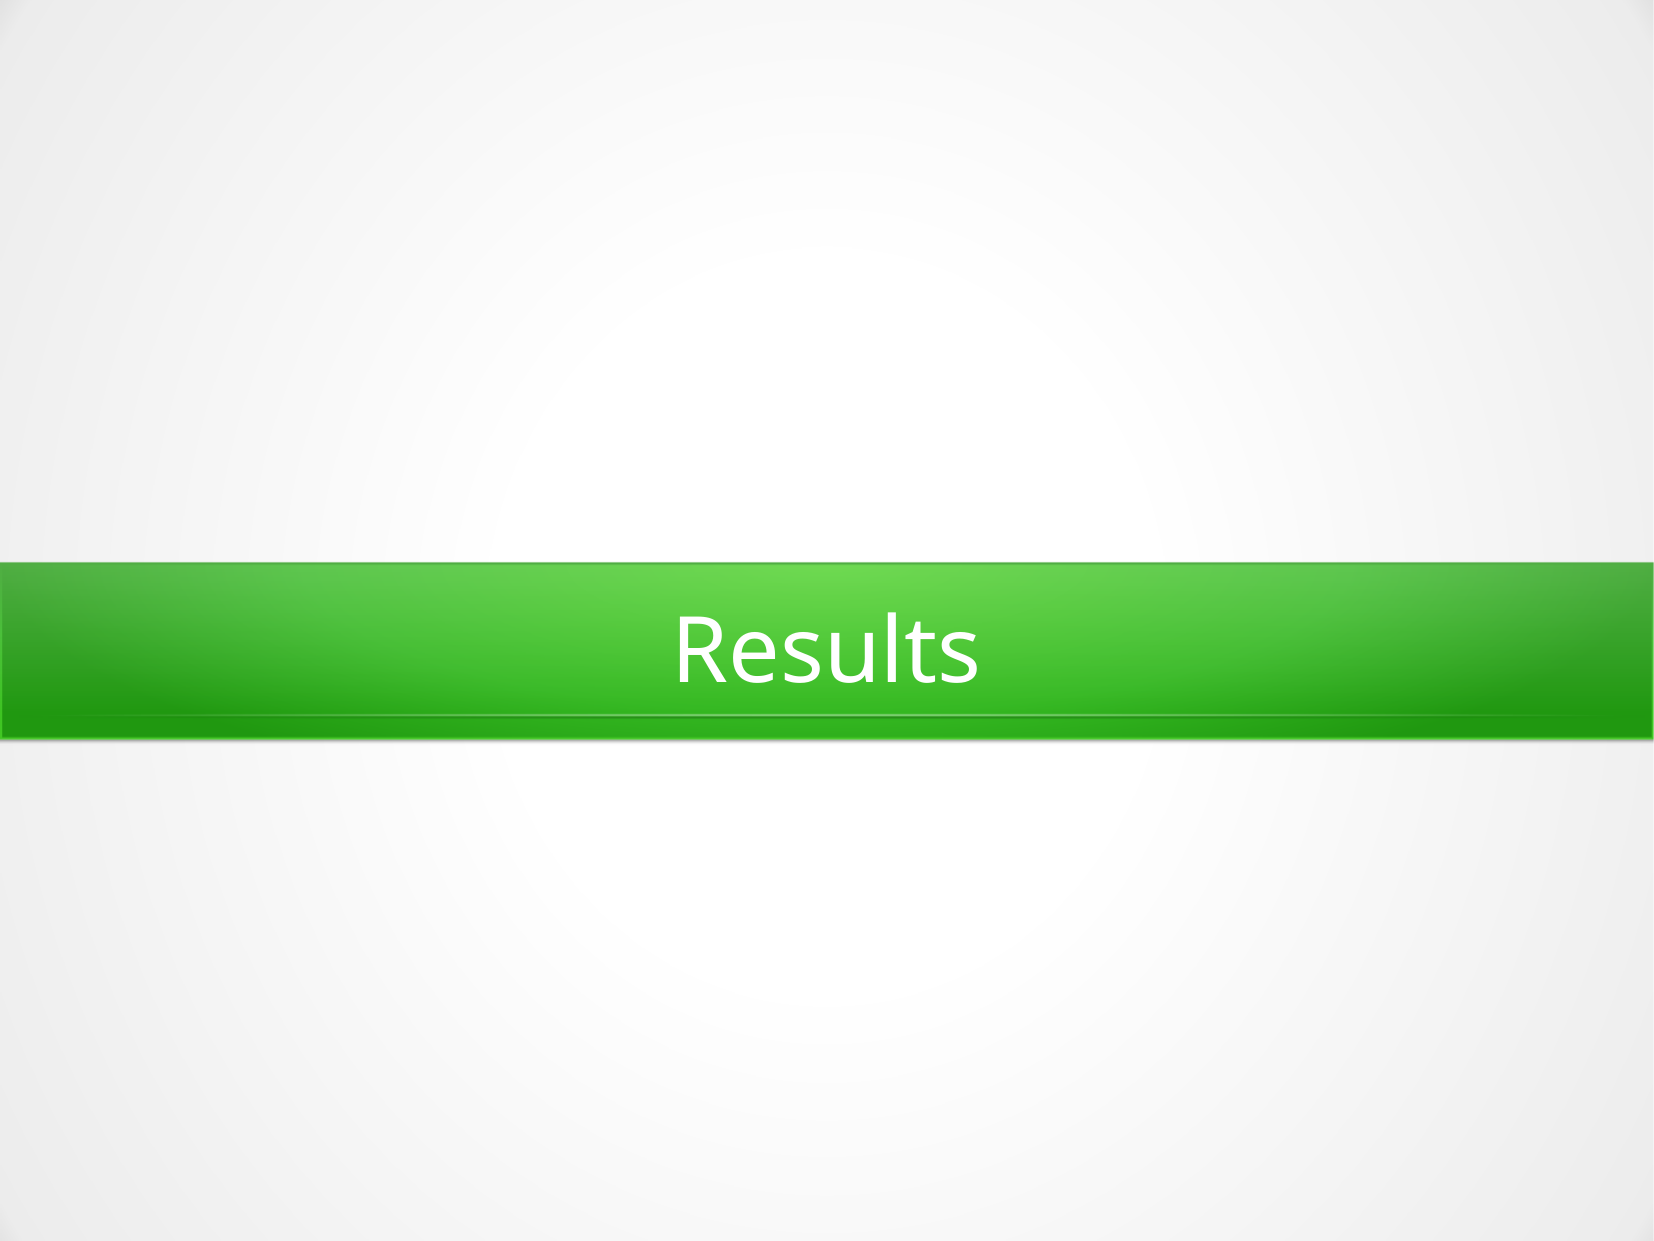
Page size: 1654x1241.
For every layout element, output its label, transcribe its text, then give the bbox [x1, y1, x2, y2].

title Results [82, 578, 1571, 715]
picture [0, 0, 1654, 1241]
